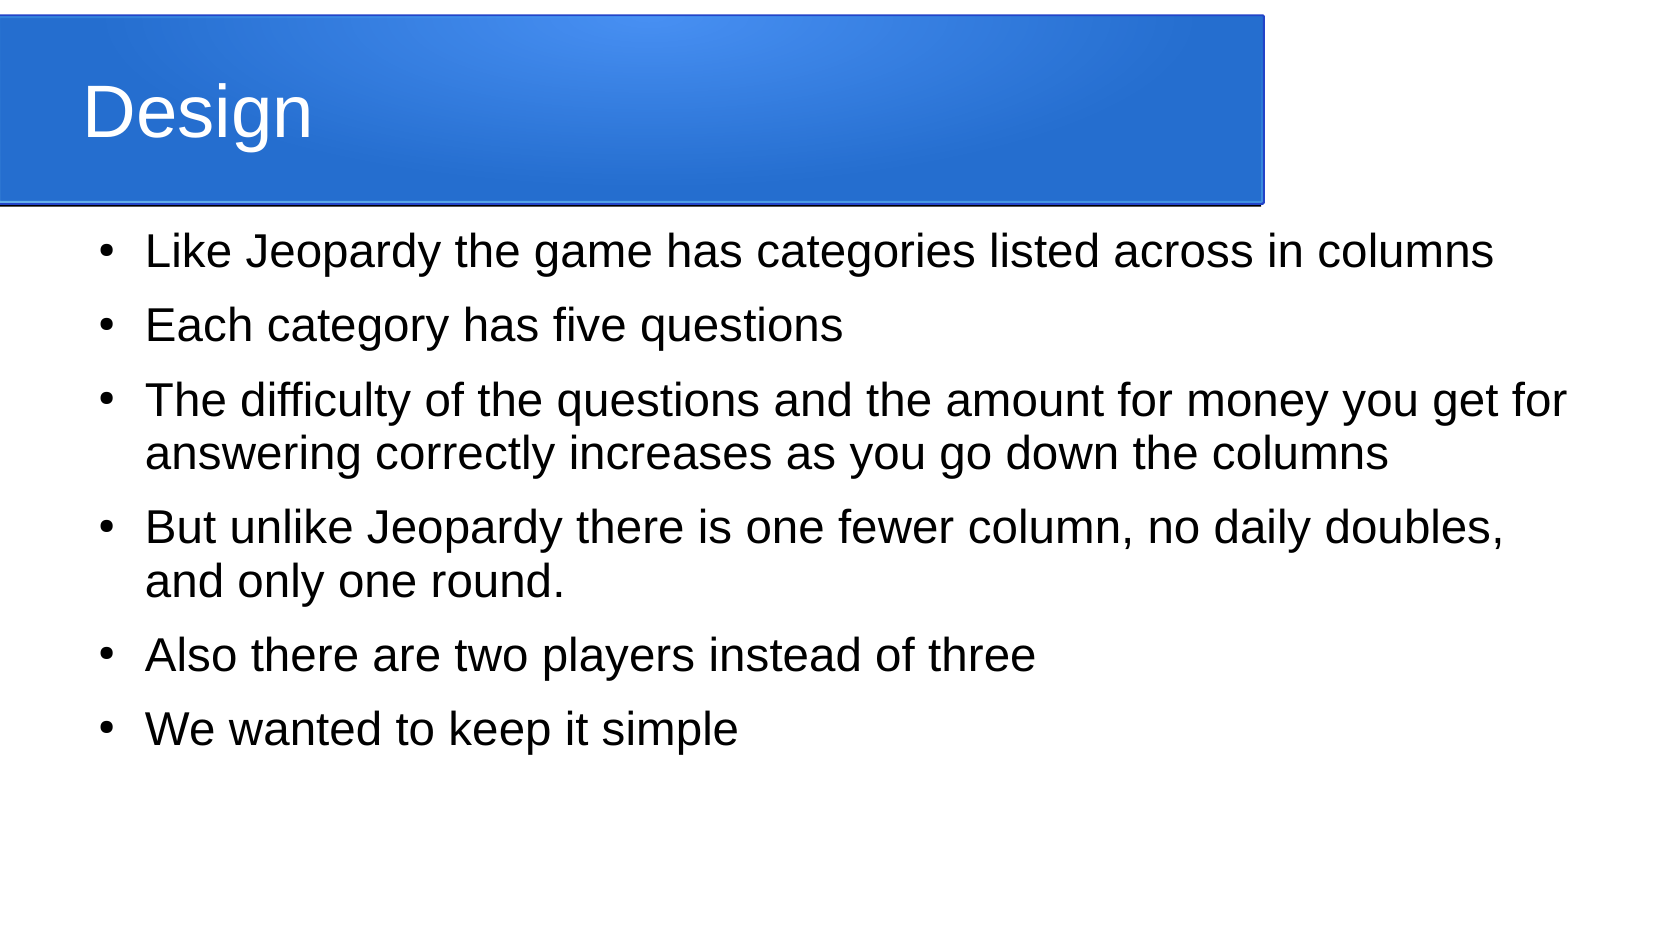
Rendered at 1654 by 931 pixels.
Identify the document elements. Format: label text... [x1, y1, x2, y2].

list Like Jeopardy the game has categories listed across in columns Each category has five questions The difficulty of the questions and the amount for money you get for answering correctly increases as you go down the columns But unlike Jeopardy there is one fewer column, no daily doubles, and only one round. Also there are two players instead of three We wanted to keep it simple [82, 224, 1571, 764]
title Design [82, 35, 1235, 189]
